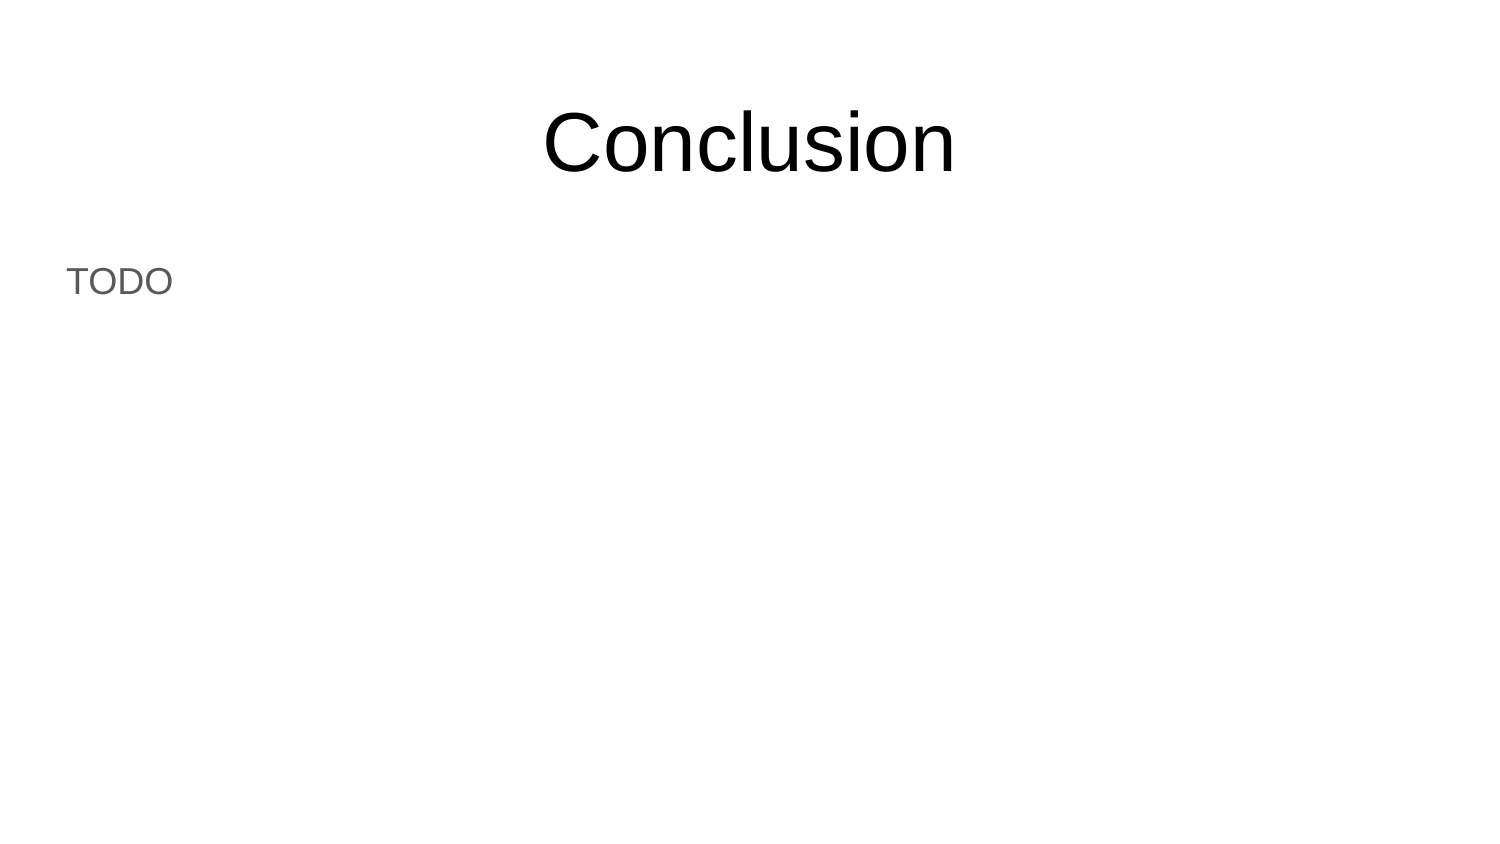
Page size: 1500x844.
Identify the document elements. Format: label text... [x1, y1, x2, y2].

title Conclusion [51, 72, 1449, 221]
list TODO [51, 235, 1449, 750]
